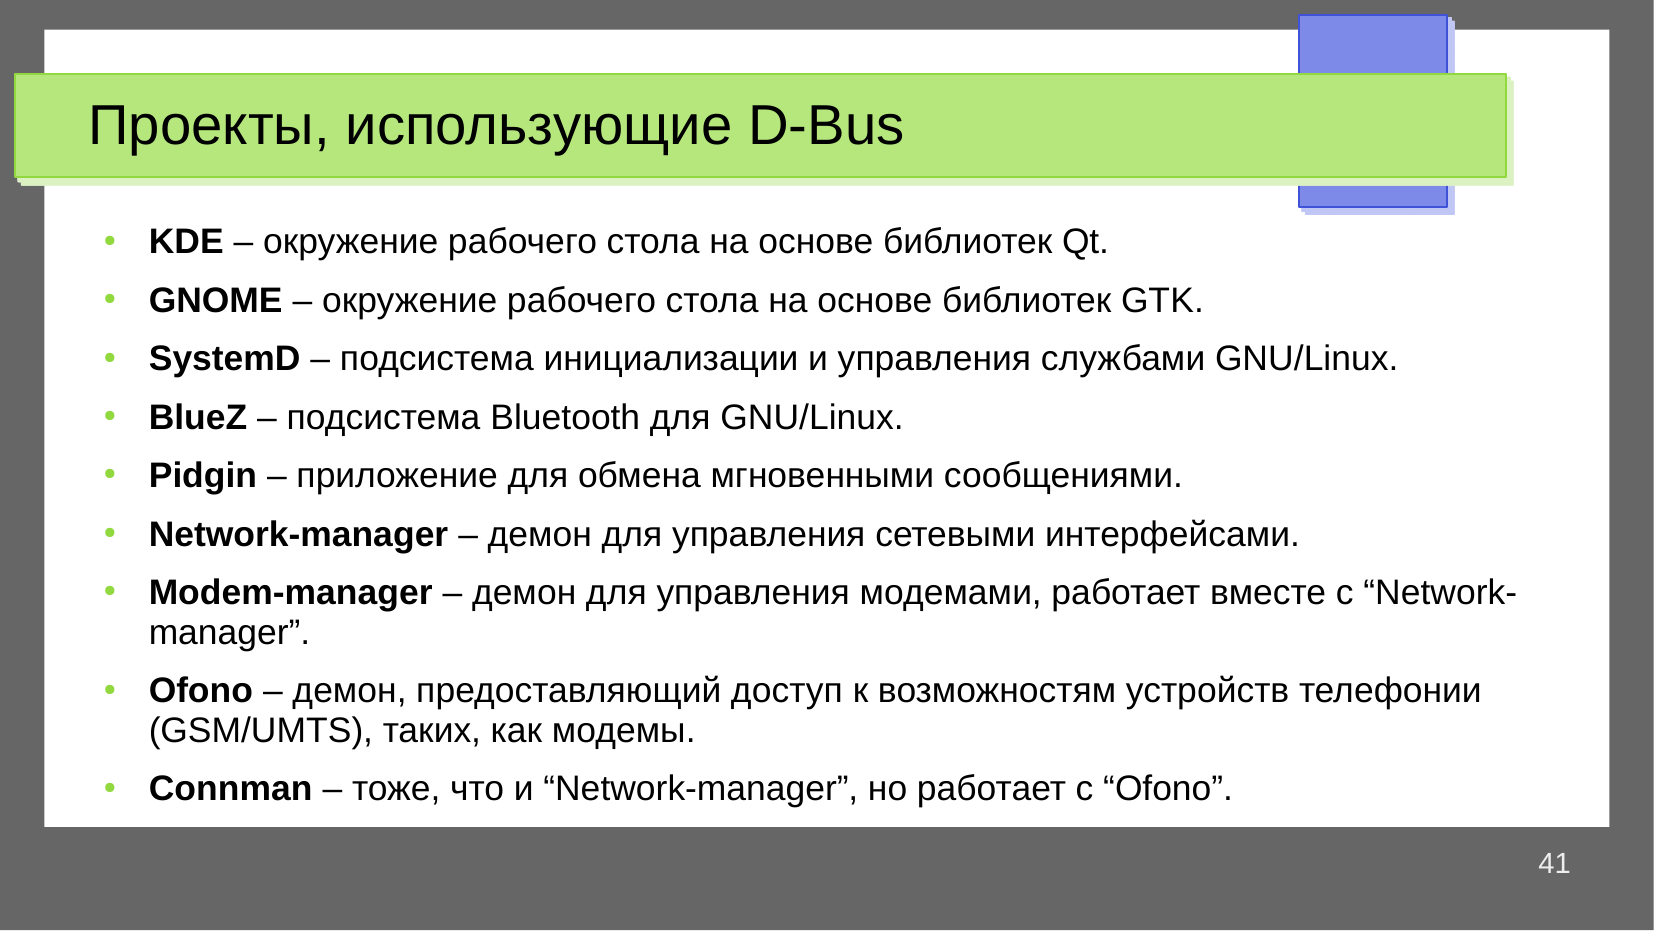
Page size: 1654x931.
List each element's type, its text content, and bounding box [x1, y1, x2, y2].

title Проекты, использующие D-Bus [88, 73, 1506, 178]
list KDE – окружение рабочего стола на основе библиотек Qt. GNOME – окружение рабочего стола на основе библиотек GTK. SystemD – подсистема инициализации и управления службами GNU/Linux. BlueZ – подсистема Bluetooth для GNU/Linux. Pidgin – приложение для обмена мгновенными сообщениями. Network-manager – демон для управления сетевыми интерфейсами. Modem-manager – демон для управления модемами, работает вместе с “Network-manager”. Ofono – демон, предоставляющий доступ к возможностям устройств телефонии (GSM/UMTS), таких, как модемы. Connman – тоже, что и “Network-manager”, но работает c “Ofono”. [88, 221, 1565, 813]
